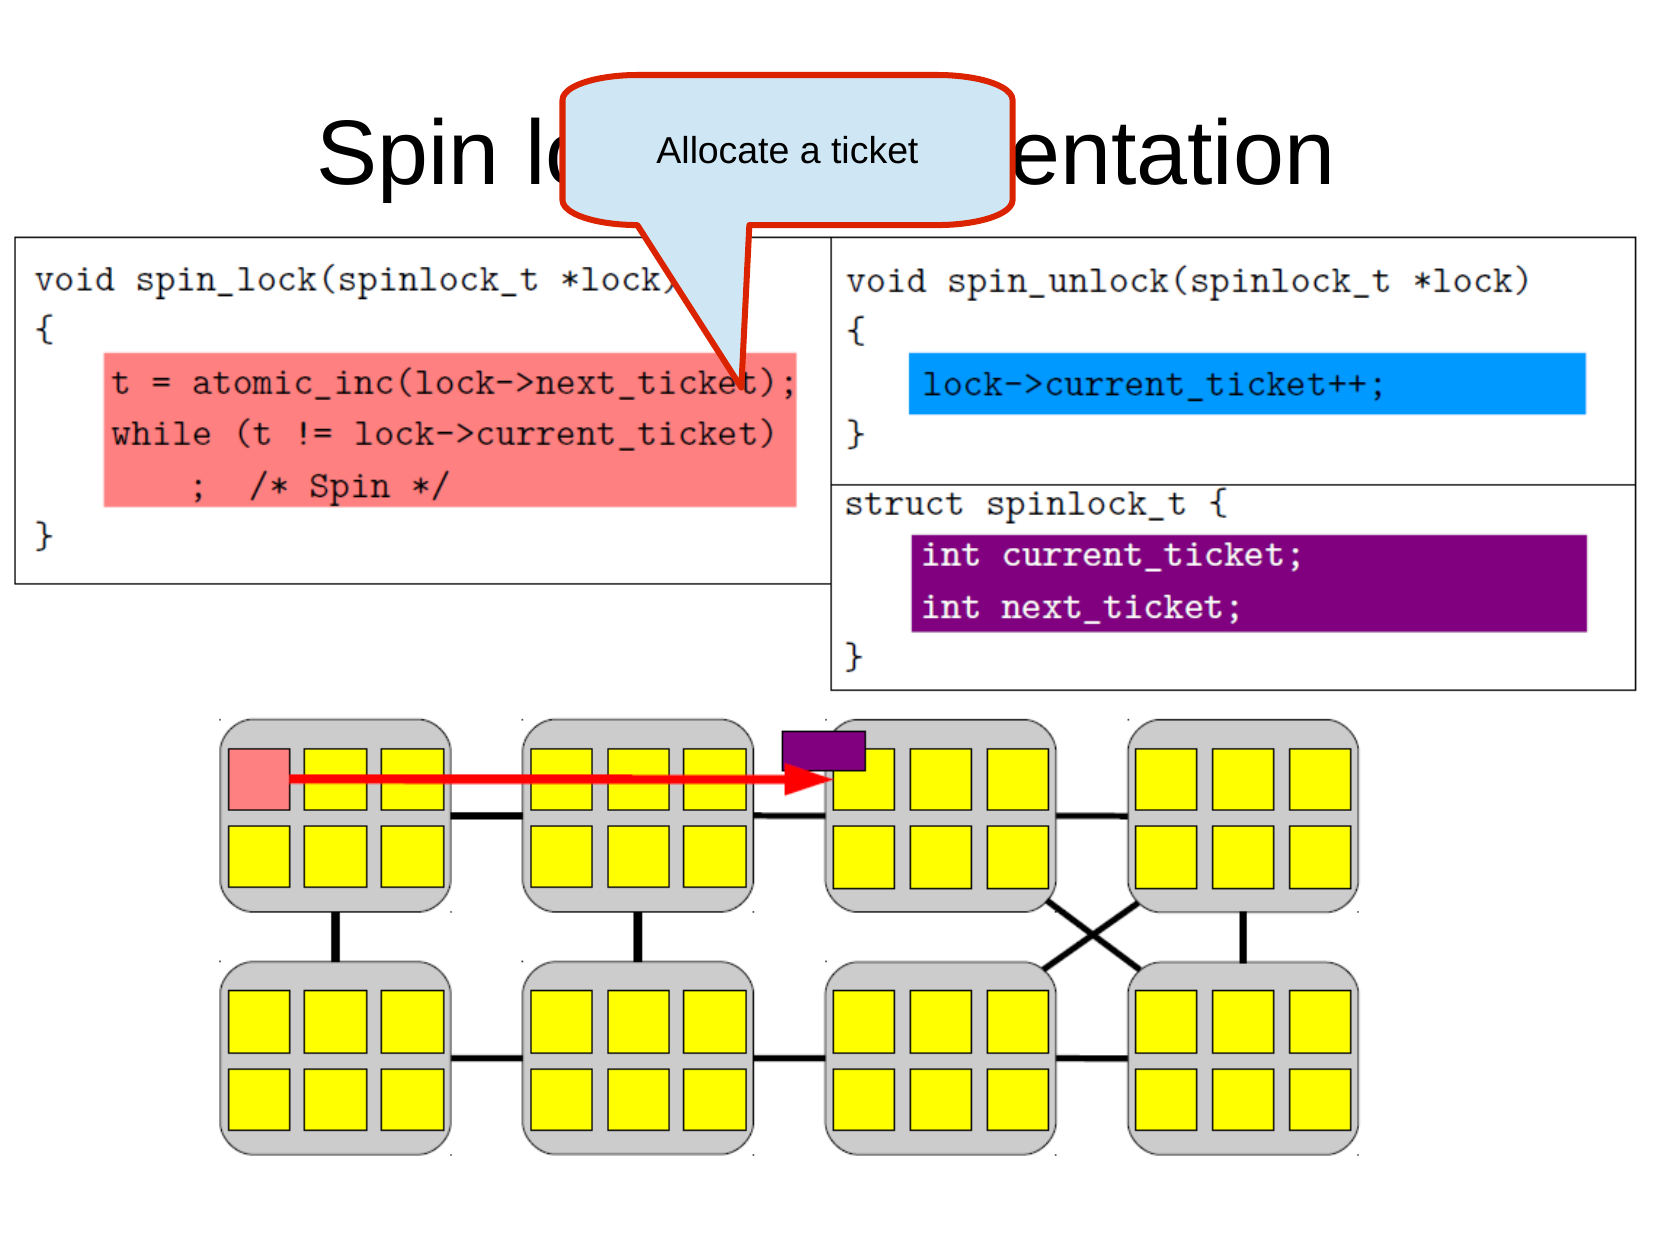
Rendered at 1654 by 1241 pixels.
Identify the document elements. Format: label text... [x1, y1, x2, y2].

title Spin lock implementation [82, 49, 1571, 215]
picture [0, 215, 1654, 1172]
text_box Allocate a ticket [562, 75, 1013, 388]
